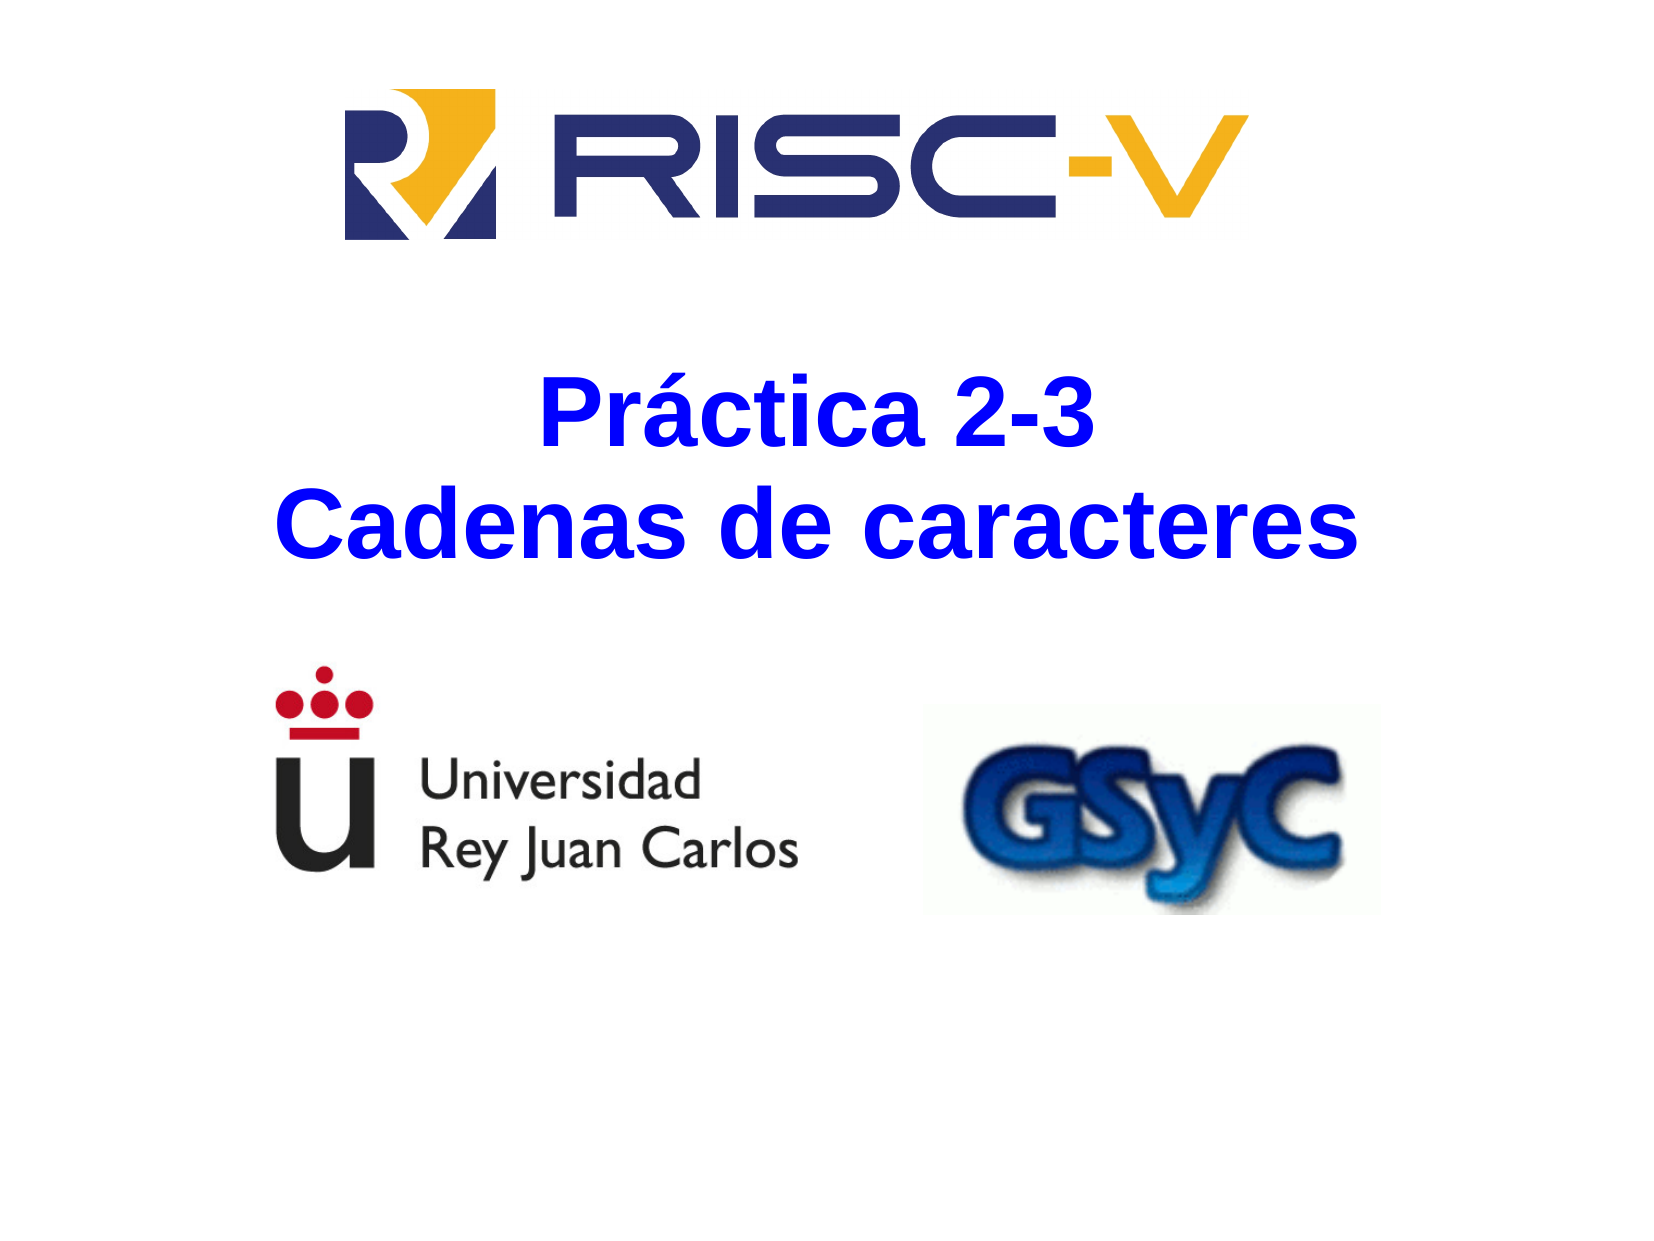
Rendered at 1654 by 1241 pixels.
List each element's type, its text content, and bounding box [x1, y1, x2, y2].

picture [241, 644, 826, 901]
picture [923, 704, 1381, 916]
title Práctica 2-3 Cadenas de caracteres [180, 300, 1456, 636]
picture [345, 89, 1249, 241]
